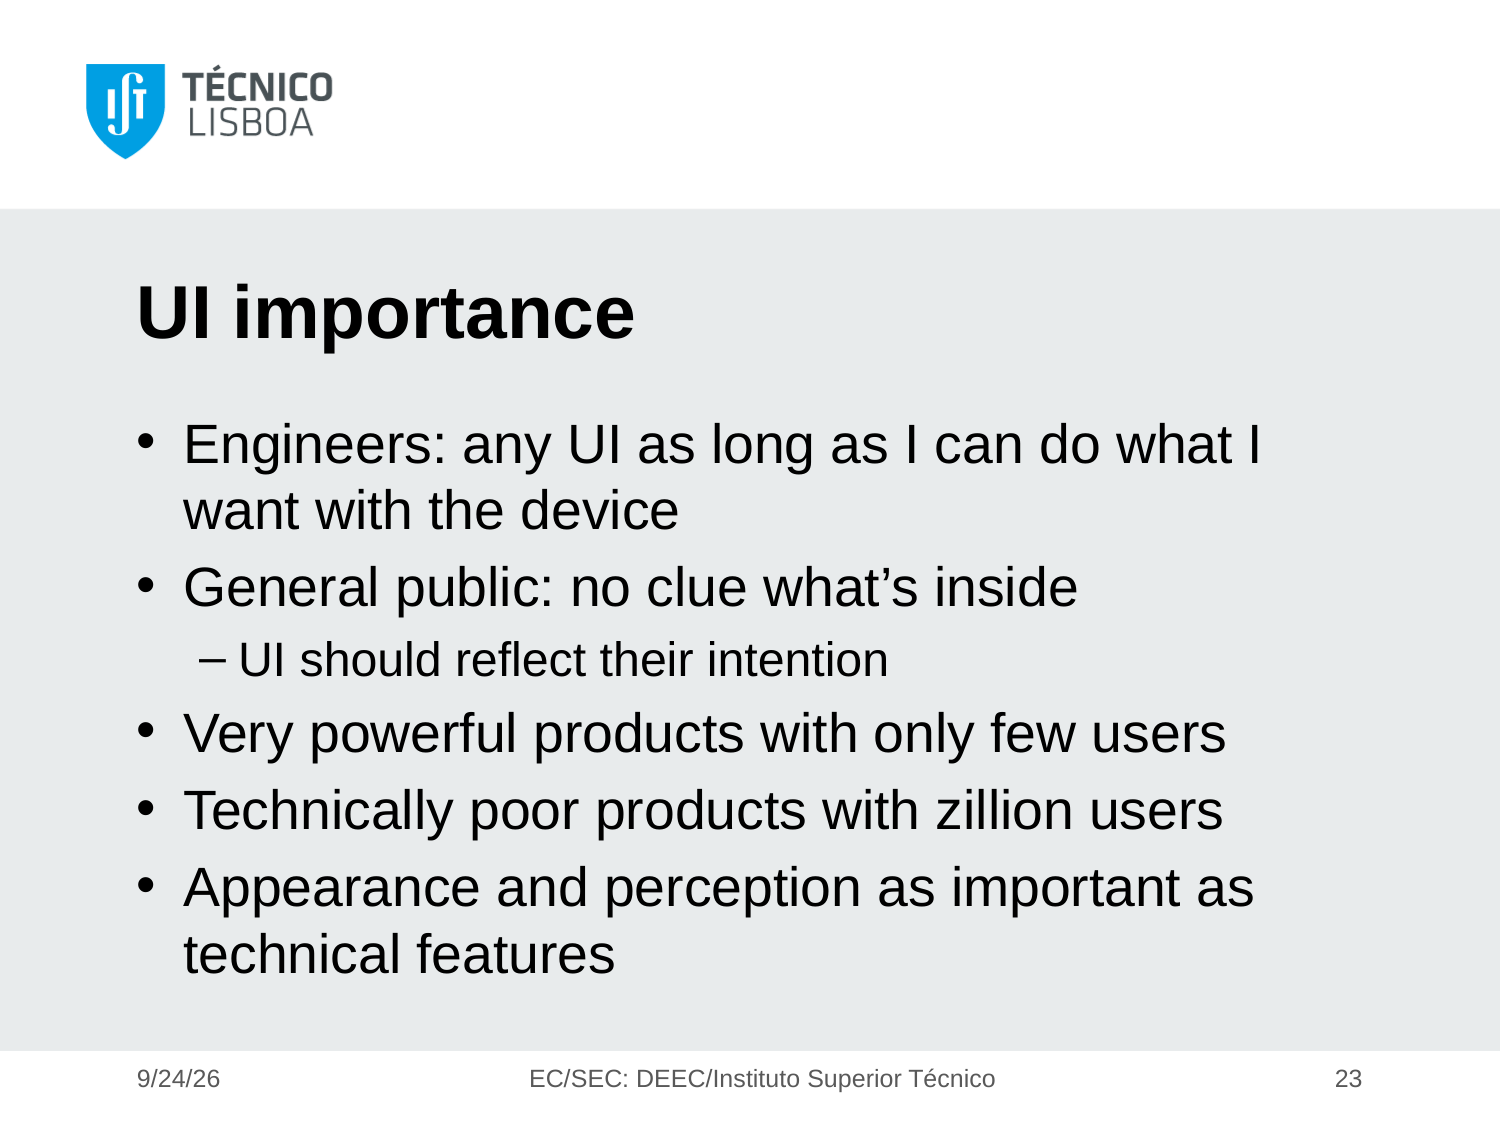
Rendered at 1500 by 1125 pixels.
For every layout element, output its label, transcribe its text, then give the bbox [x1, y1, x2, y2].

title UI importance [121, 237, 1378, 381]
slide_number 10/8/18 [121, 1052, 425, 1103]
picture [0, 0, 1500, 1125]
footer EC/SEC: DEEC/Instituto Superior Técnico [512, 1052, 1021, 1103]
slide_number <number> [1077, 1052, 1378, 1103]
list Engineers: any UI as long as I can do what I want with the device General public: no clue what’s inside UI should reflect their intention Very powerful products with only few users Technically poor products with zillion users Appearance and perception as important as technical features [121, 400, 1378, 1005]
